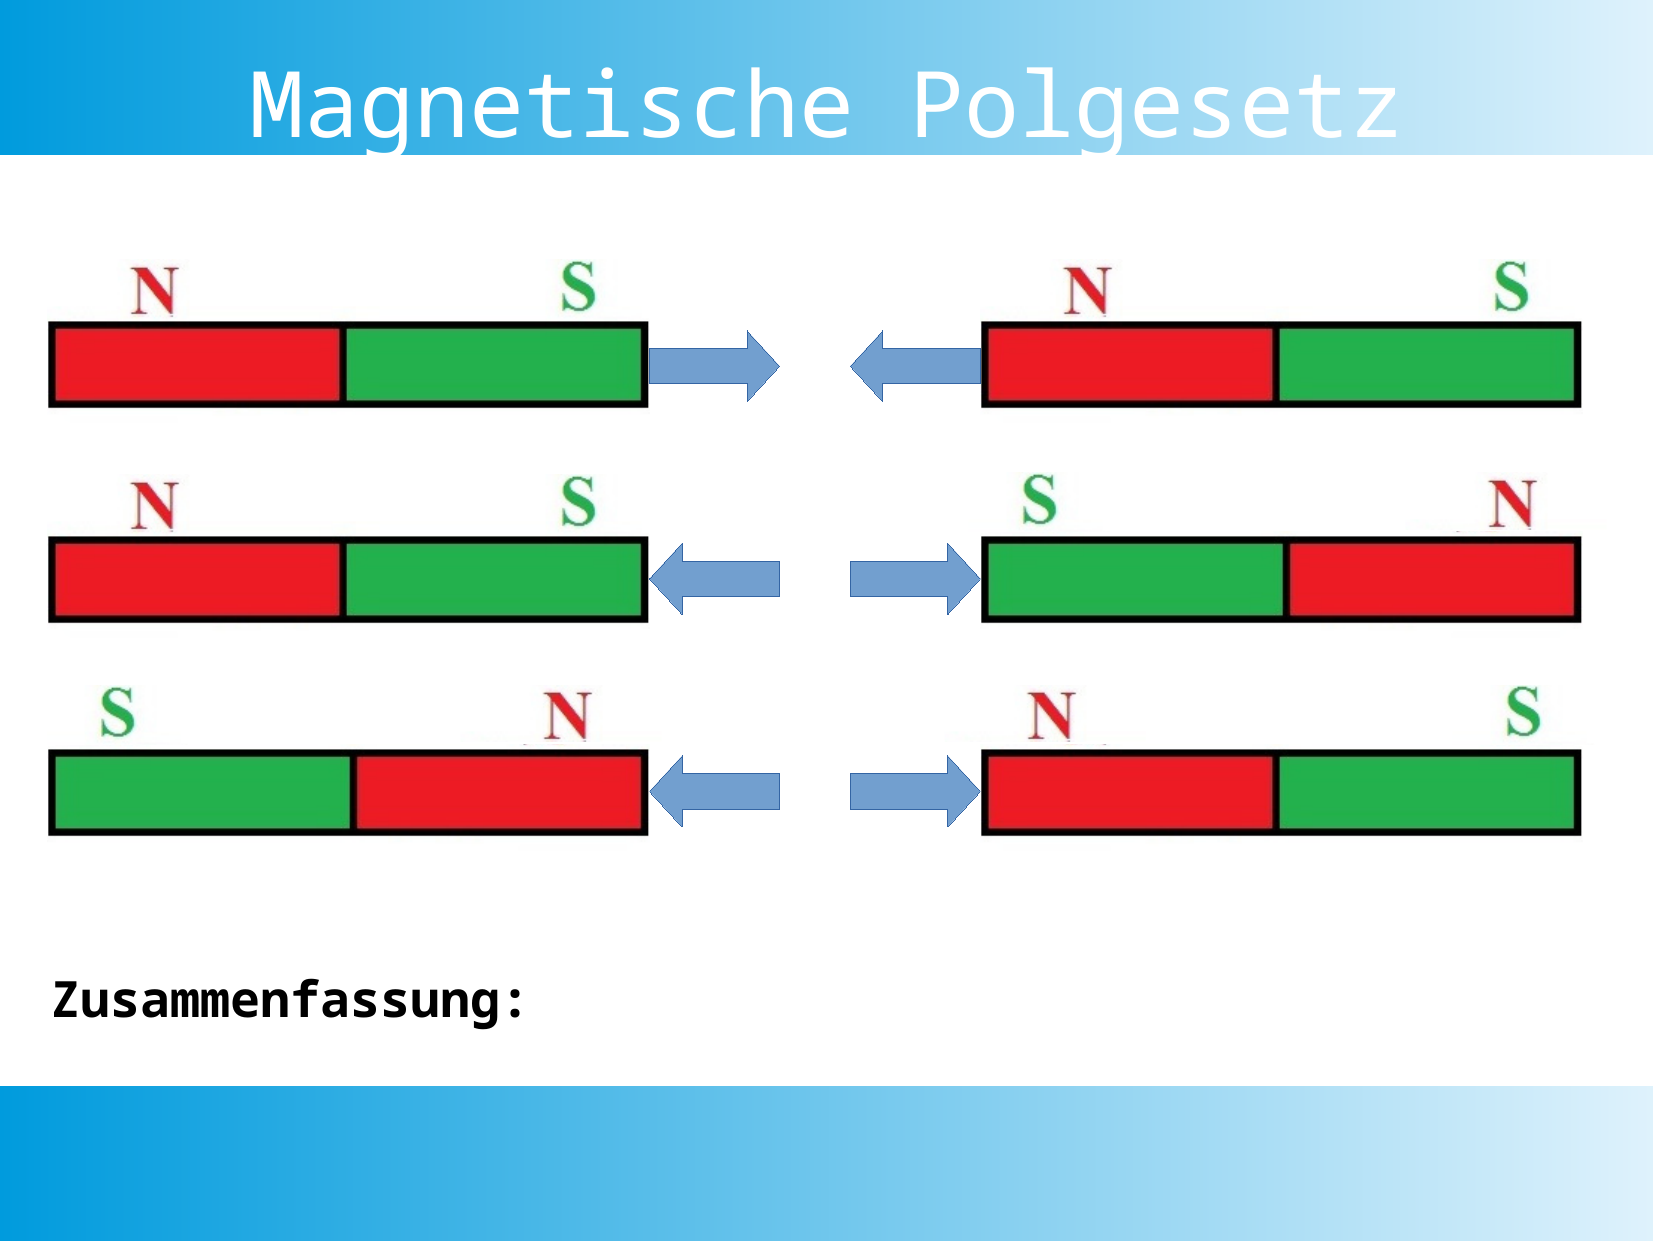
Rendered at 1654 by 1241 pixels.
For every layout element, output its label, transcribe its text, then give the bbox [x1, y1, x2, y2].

text_box [850, 543, 980, 615]
picture [460, 685, 662, 742]
picture [980, 685, 1595, 851]
text_box Zusammenfassung: [35, 956, 697, 1105]
picture [47, 259, 650, 423]
picture [1405, 472, 1607, 530]
text_box [850, 755, 980, 827]
text_box [850, 330, 981, 402]
picture [968, 472, 1583, 638]
title Magnetische Polgesetz [82, 40, 1571, 163]
picture [944, 685, 1146, 742]
picture [47, 474, 650, 638]
text_box [649, 330, 780, 402]
text_box [649, 543, 780, 615]
text_box [650, 755, 780, 827]
picture [980, 259, 1583, 423]
picture [47, 685, 650, 851]
